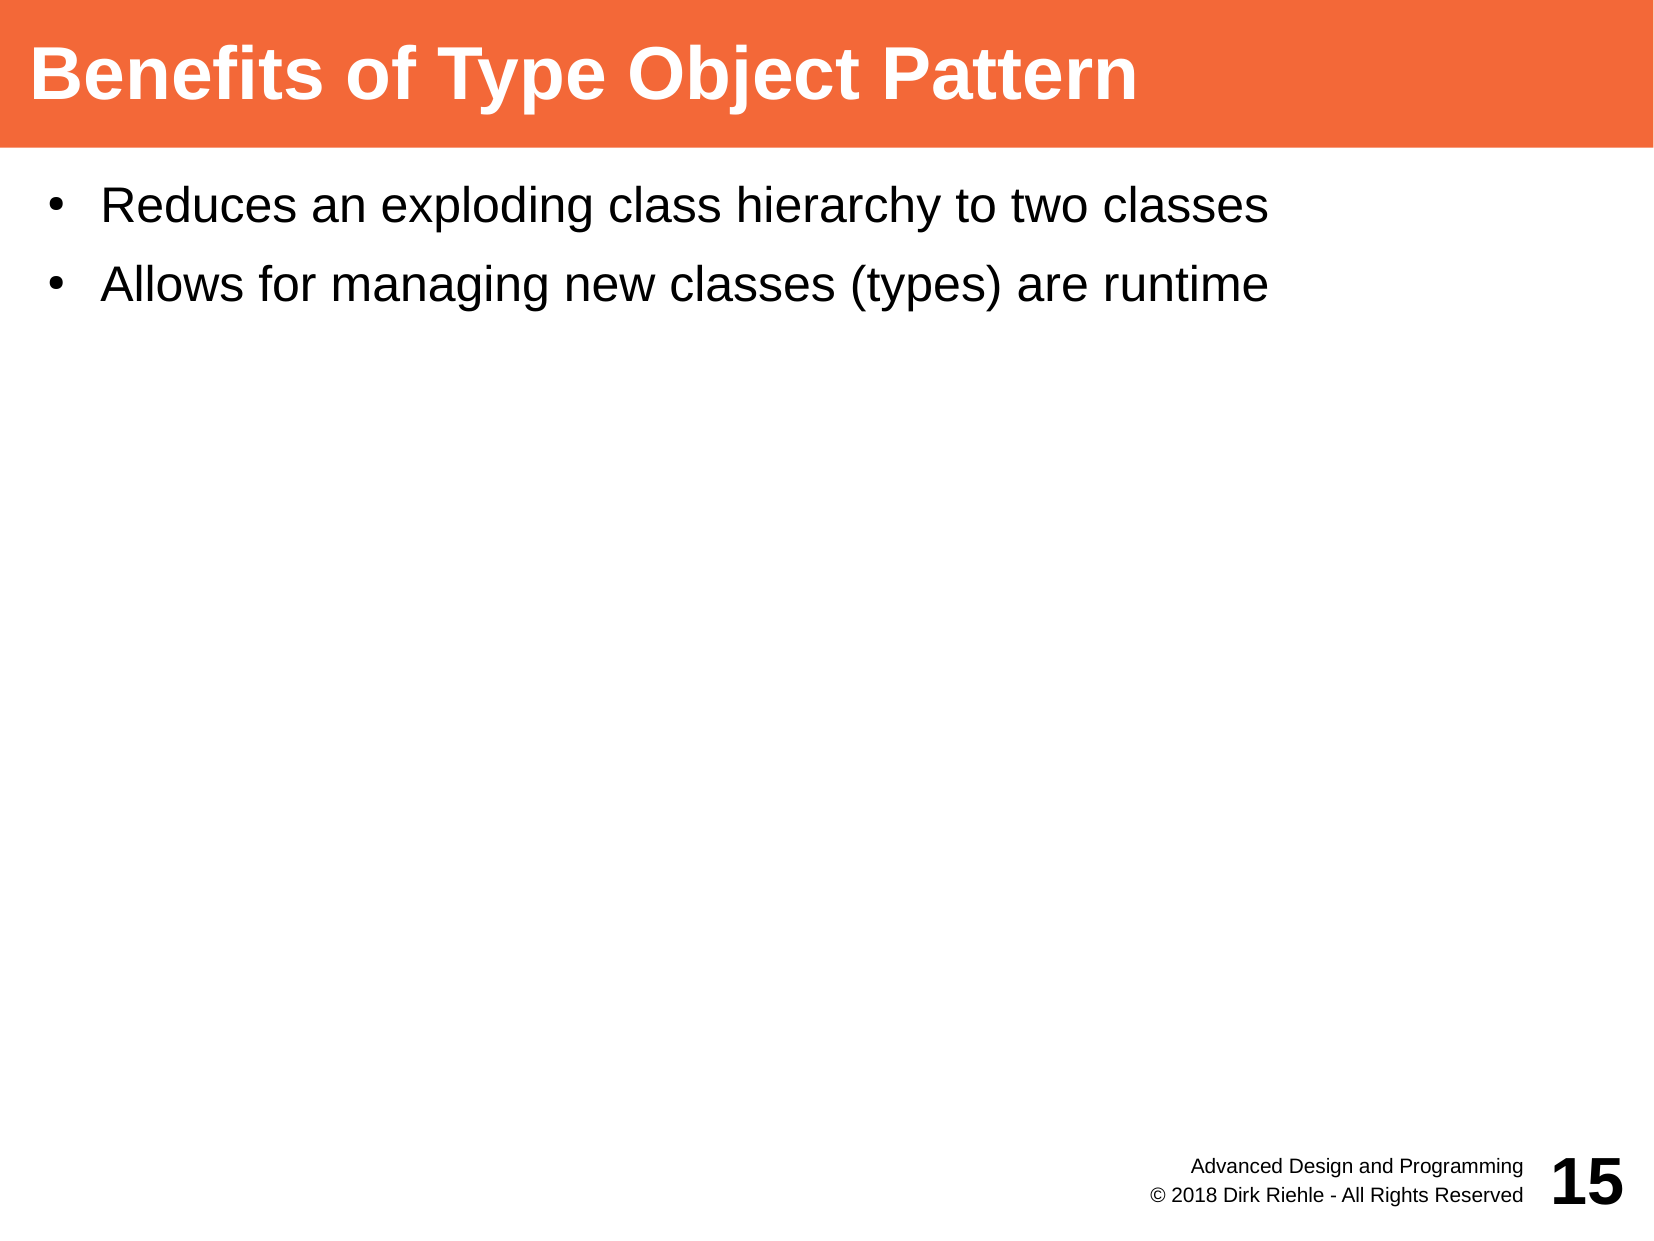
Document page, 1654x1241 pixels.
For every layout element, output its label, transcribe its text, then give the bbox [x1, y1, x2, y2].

title Benefits of Type Object Pattern [0, 0, 1654, 148]
list Reduces an exploding class hierarchy to two classes Allows for managing new classes (types) are runtime [29, 177, 1625, 1063]
